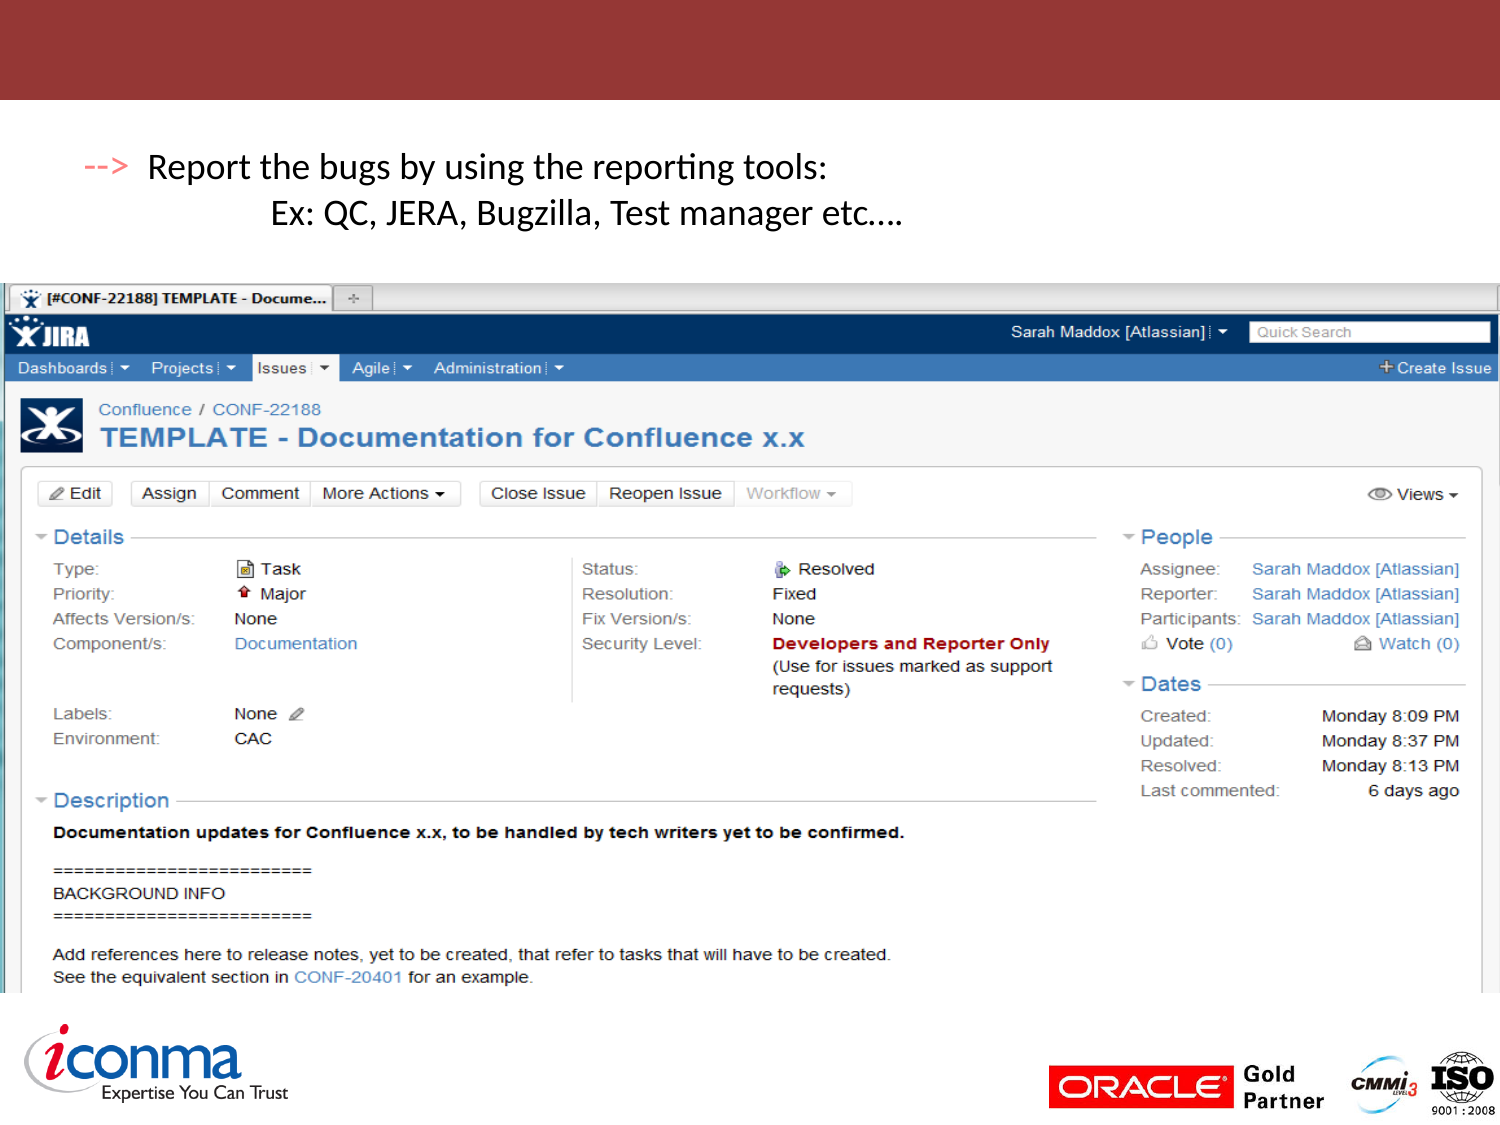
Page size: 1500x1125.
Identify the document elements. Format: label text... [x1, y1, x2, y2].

picture [24, 1024, 288, 1103]
text_box --> Report the bugs by using the reporting tools: Ex: QC, JERA, Bugzilla, Test manager etc…. [68, 130, 1394, 291]
picture [0, 283, 1500, 993]
picture [1049, 1064, 1325, 1110]
picture [1346, 1047, 1497, 1123]
